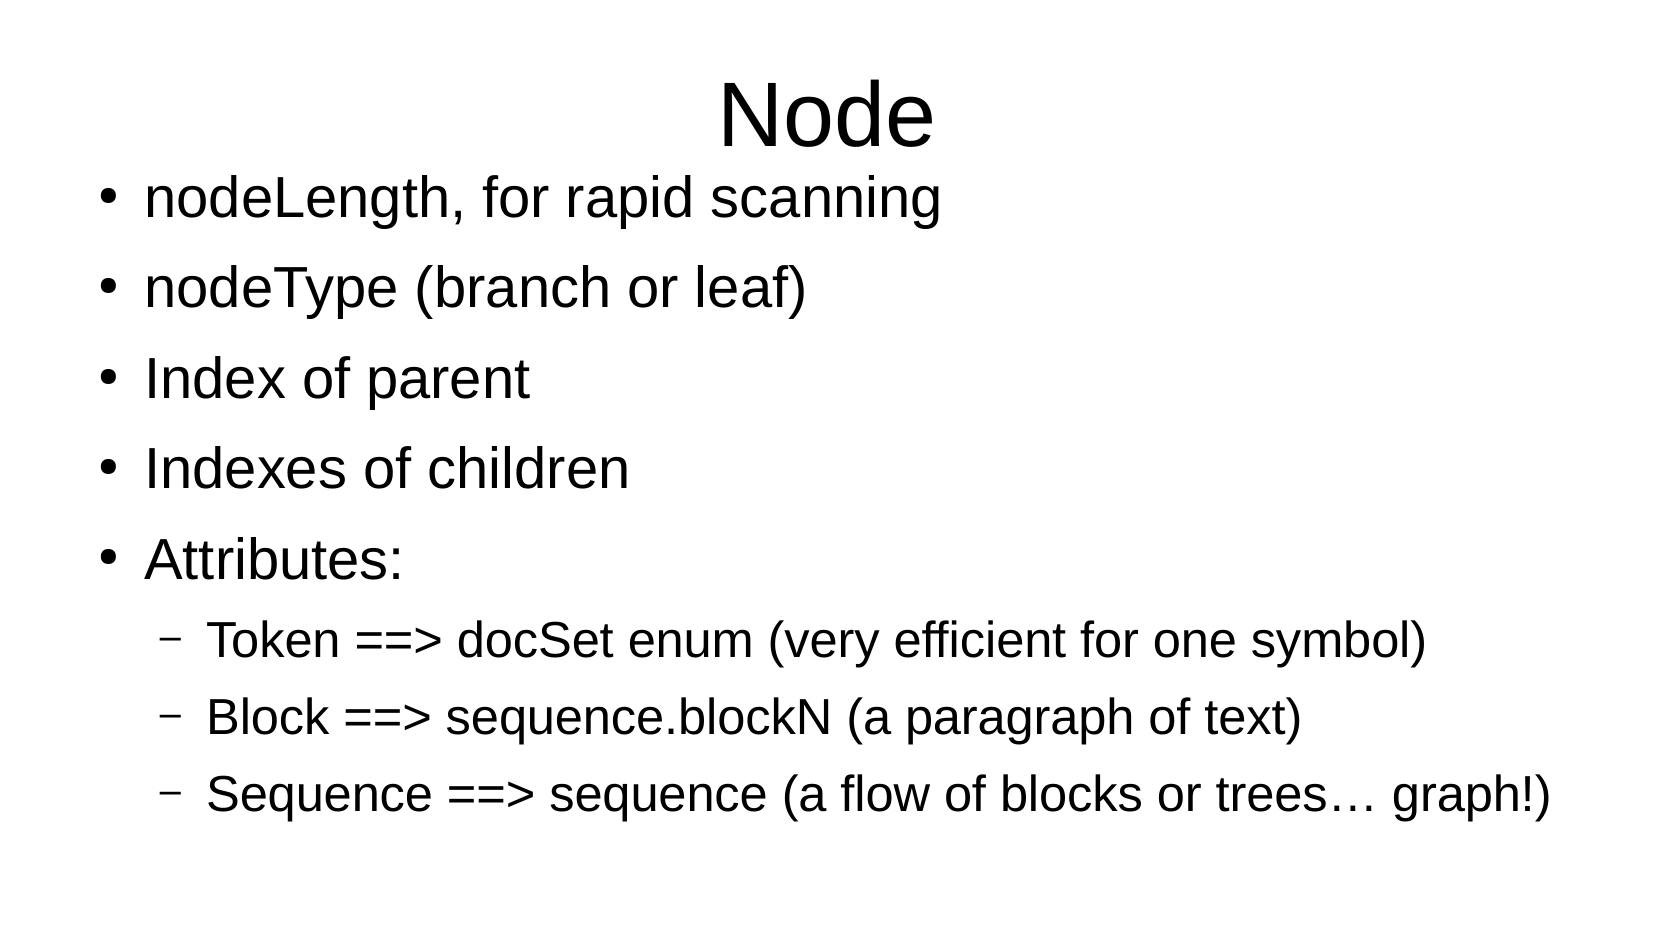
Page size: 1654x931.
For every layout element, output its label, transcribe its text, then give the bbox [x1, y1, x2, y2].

title Node [82, 37, 1571, 165]
list nodeLength, for rapid scanning nodeType (branch or leaf) Index of parent Indexes of children Attributes: Token ==> docSet enum (very efficient for one symbol) Block ==> sequence.blockN (a paragraph of text) Sequence ==> sequence (a flow of blocks or trees… graph!) [82, 165, 1571, 886]
